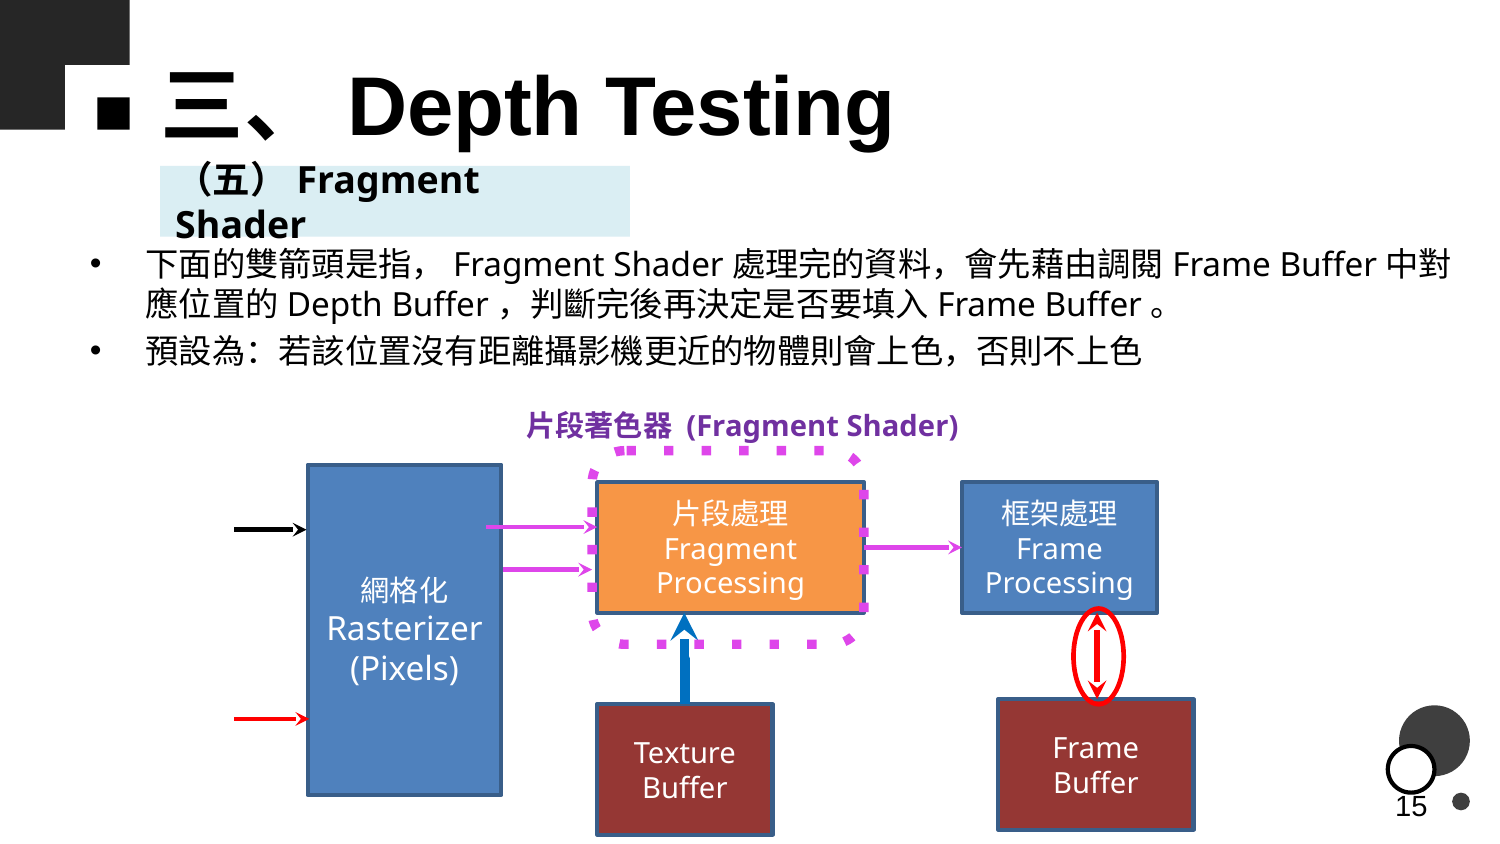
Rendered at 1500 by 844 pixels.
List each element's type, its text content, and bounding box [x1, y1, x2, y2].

text_box Texture Buffer [597, 704, 773, 835]
text_box 框架處理 Frame Processing [961, 482, 1158, 613]
text_box [97, 97, 130, 130]
text_box [0, 0, 130, 130]
text_box 片段處理 Fragment Processing [597, 482, 864, 613]
text_box Frame Buffer [998, 699, 1194, 830]
slide_number <number> [1194, 782, 1443, 827]
text_box （五）Fragment Shader [160, 165, 630, 235]
text_box 片段著色器 (Fragment Shader) [486, 431, 999, 450]
text_box [1387, 705, 1470, 782]
title 三、Depth Testing [145, 32, 1093, 173]
text_box 網格化 Rasterizer (Pixels) [307, 464, 502, 795]
text_box [1452, 792, 1470, 811]
text_box 下面的雙箭頭是指，Fragment Shader處理完的資料，會先藉由調閱Frame Buffer中對應位置的Depth Buffer，判斷完後再決定是否要填入Frame Buffer。 預設為：若該位置沒有距離攝影機更近的物體則會上色，否則不上色 [55, 235, 1500, 431]
